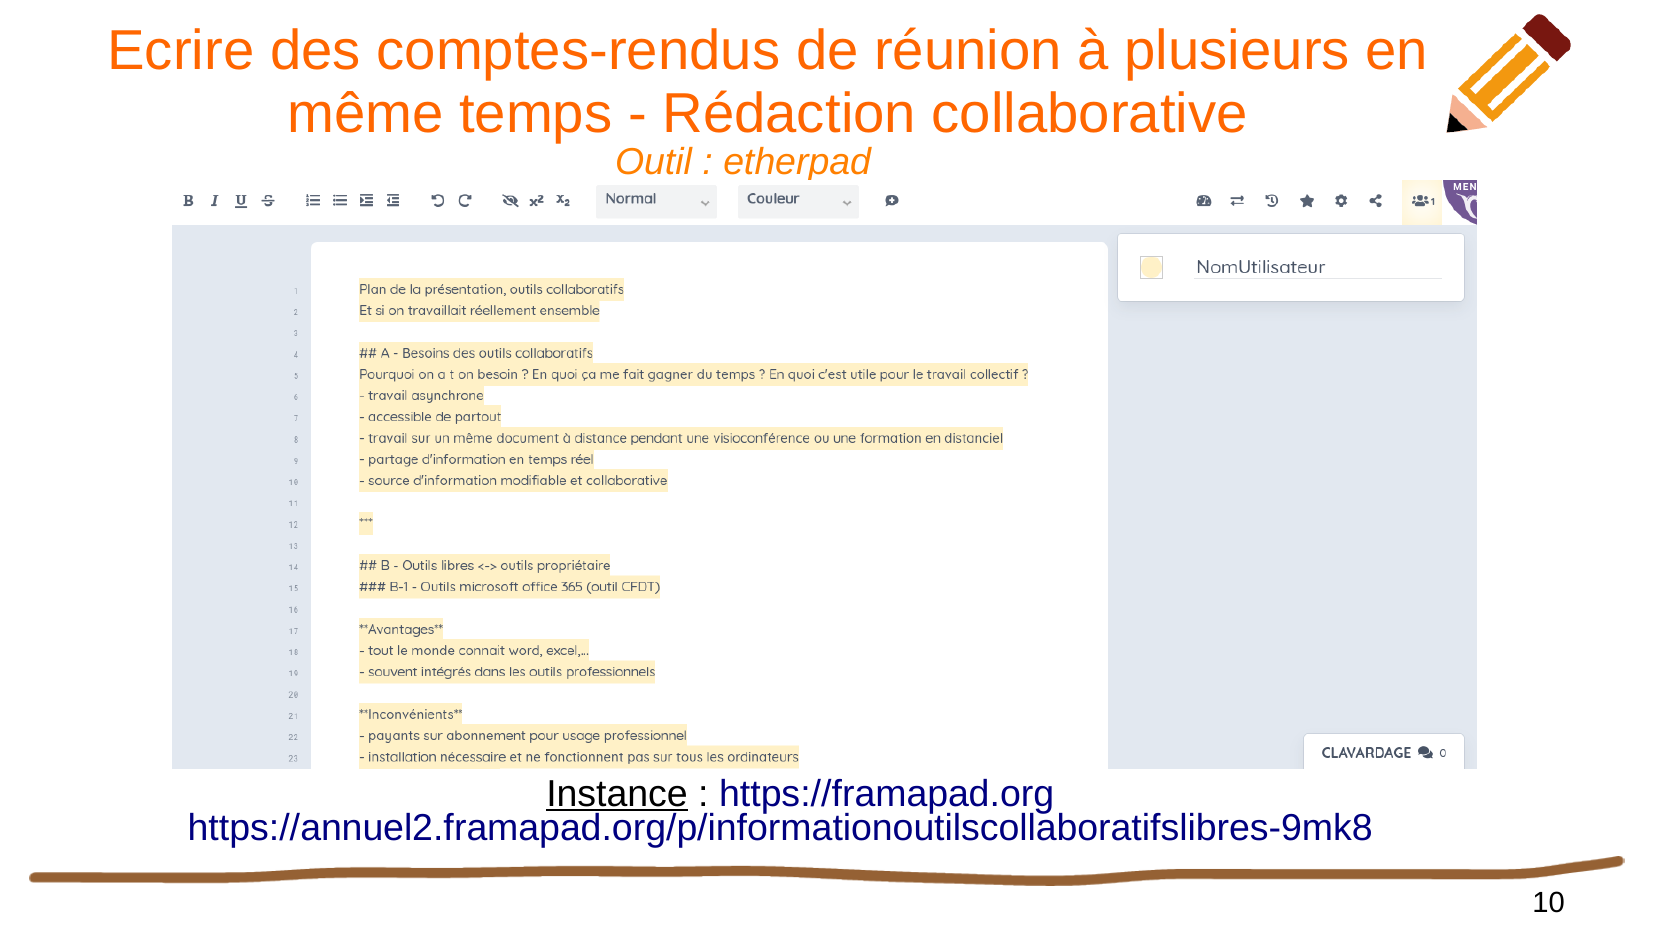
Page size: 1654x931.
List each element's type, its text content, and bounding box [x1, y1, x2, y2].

picture [172, 180, 1477, 769]
text_box Instance : https://framapad.org [531, 769, 1070, 823]
text_box https://annuel2.framapad.org/p/informationoutilscollaboratifslibres-9mk8 [172, 799, 1388, 857]
title Ecrire des comptes-rendus de réunion à plusieurs en même temps - Rédaction collaborative [88, 18, 1447, 145]
text_box Outil : etherpad [600, 132, 886, 180]
picture [29, 856, 1625, 886]
picture [1446, 14, 1571, 133]
